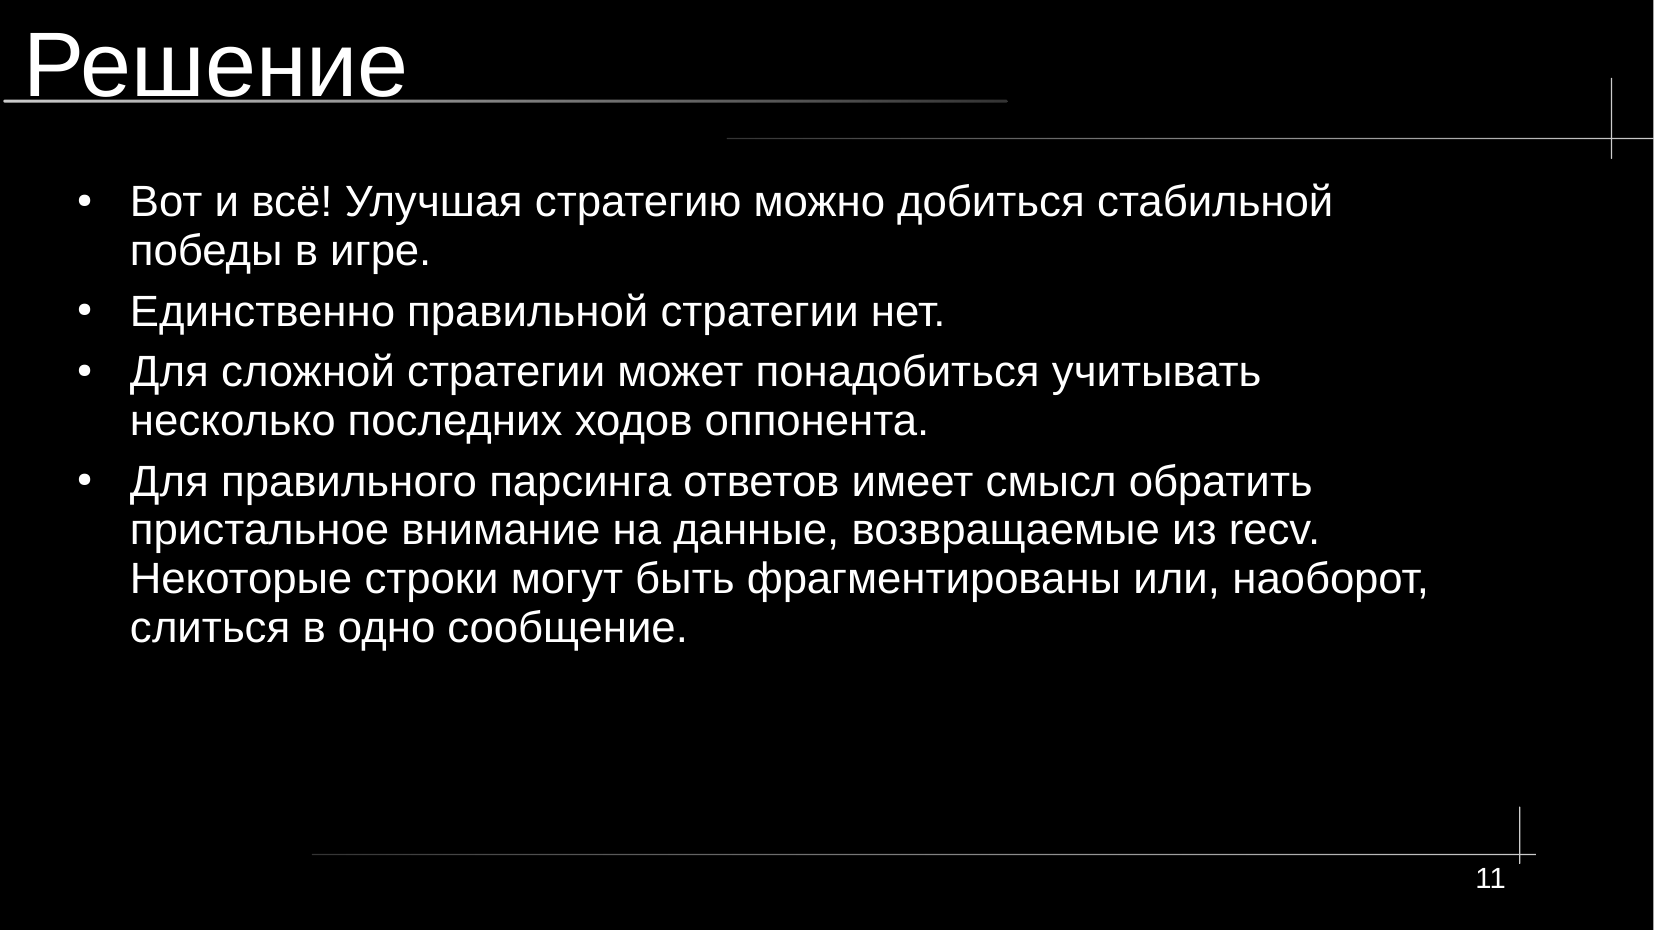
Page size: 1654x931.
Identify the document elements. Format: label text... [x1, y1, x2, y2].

list Вот и всё! Улучшая стратегию можно добиться стабильной победы в игре. Единственно правильной стратегии нет. Для сложной стратегии может понадобиться учитывать несколько последних ходов оппонента. Для правильного парсинга ответов имеет смысл обратить пристальное внимание на данные, возвращаемые из recv. Некоторые строки могут быть фрагментированы или, наоборот, слиться в одно сообщение. [59, 177, 1477, 798]
title Решение [23, 11, 1589, 119]
